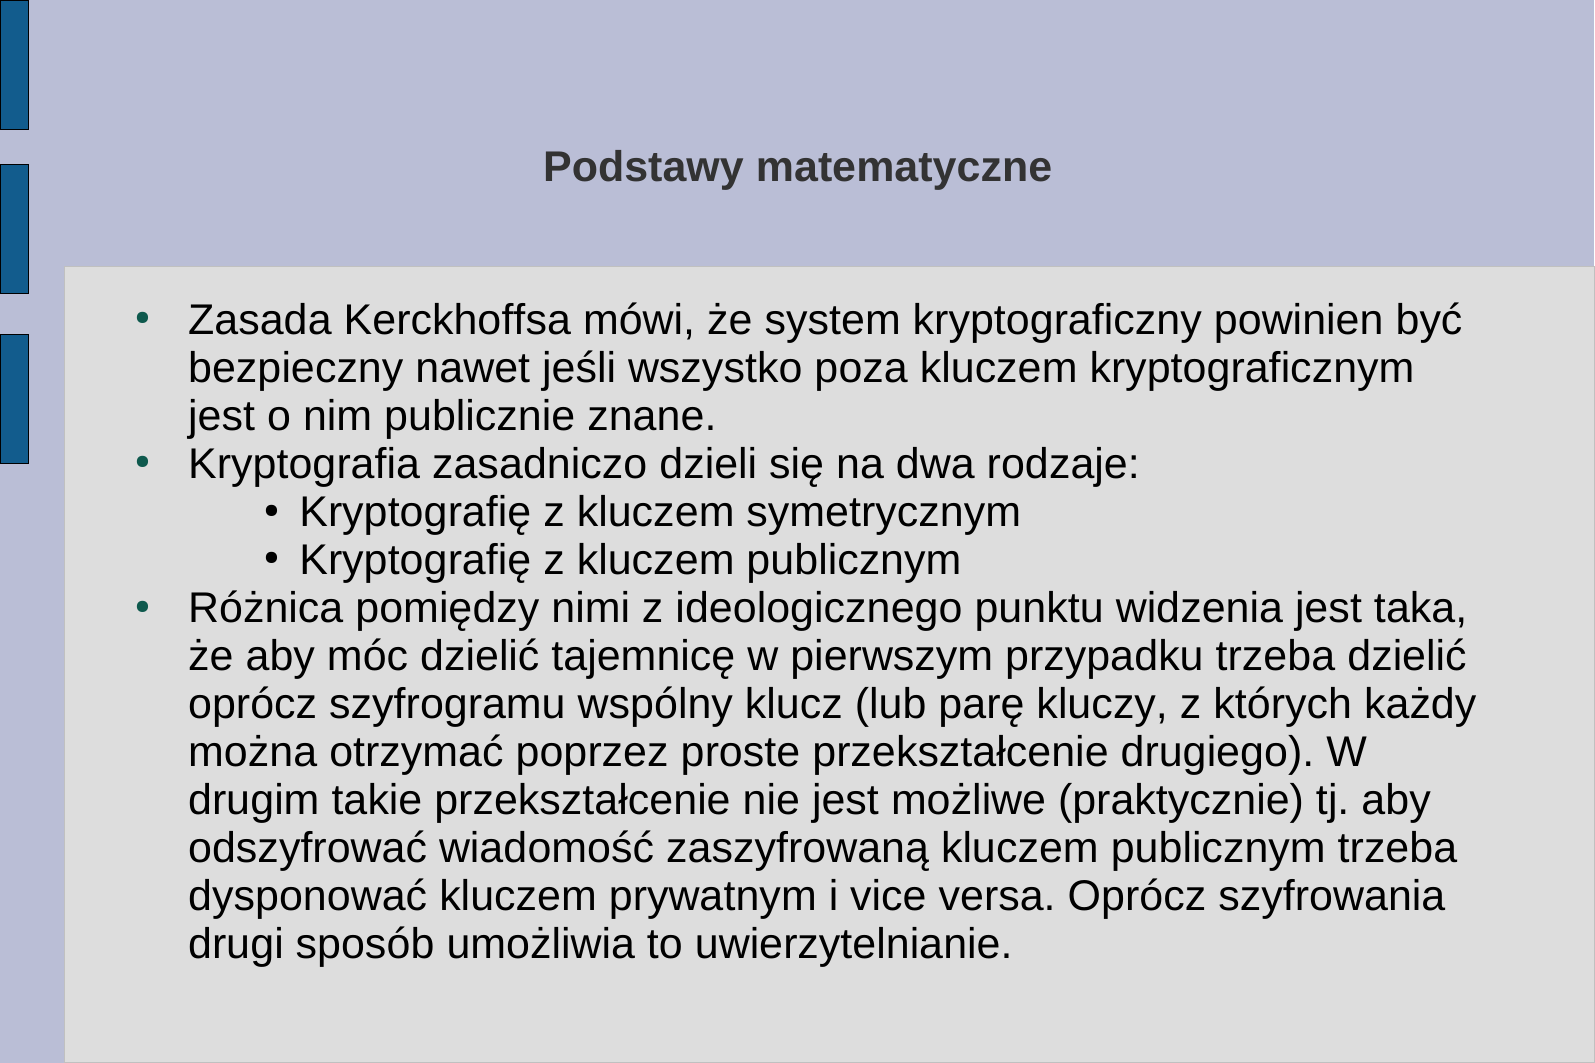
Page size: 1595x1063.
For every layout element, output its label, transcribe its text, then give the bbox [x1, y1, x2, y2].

title Podstawy matematyczne [117, 78, 1479, 256]
list Zasada Kerckhoffsa mówi, że system kryptograficzny powinien być bezpieczny nawet jeśli wszystko poza kluczem kryptograficznym jest o nim publicznie znane. Kryptografia zasadniczo dzieli się na dwa rodzaje: Kryptografię z kluczem symetrycznym Kryptografię z kluczem publicznym Różnica pomiędzy nimi z ideologicznego punktu widzenia jest taka, że aby móc dzielić tajemnicę w pierwszym przypadku trzeba dzielić oprócz szyfrogramu wspólny klucz (lub parę kluczy, z których każdy można otrzymać poprzez proste przekształcenie drugiego). W drugim takie przekształcenie nie jest możliwe (praktycznie) tj. aby odszyfrować wiadomość zaszyfrowaną kluczem publicznym trzeba dysponować kluczem prywatnym i vice versa. Oprócz szyfrowania drugi sposób umożliwia to uwierzytelnianie. [117, 295, 1479, 968]
